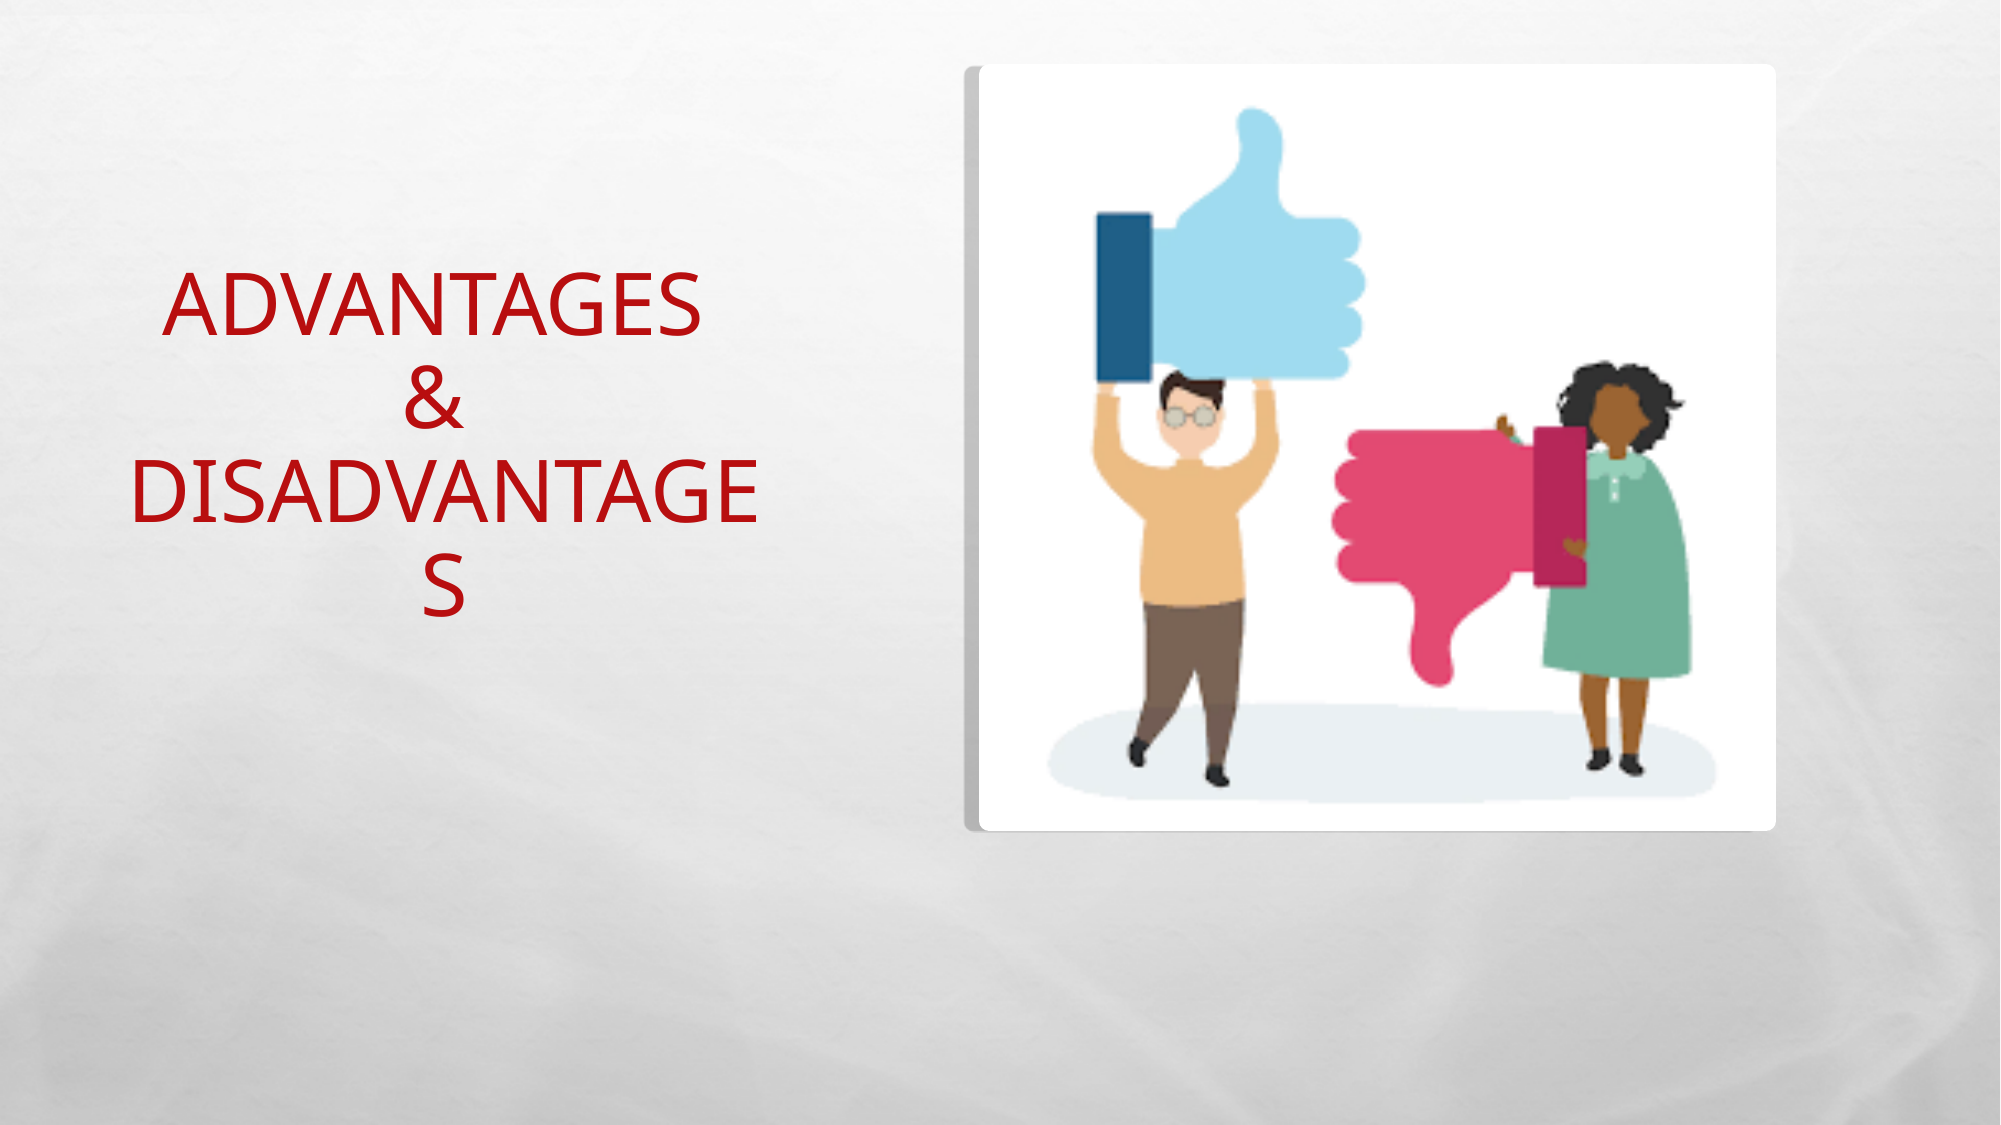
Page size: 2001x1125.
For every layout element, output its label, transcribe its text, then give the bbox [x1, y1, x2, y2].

picture [999, 84, 1756, 811]
title Advantages & Disadvantages [100, 252, 789, 643]
